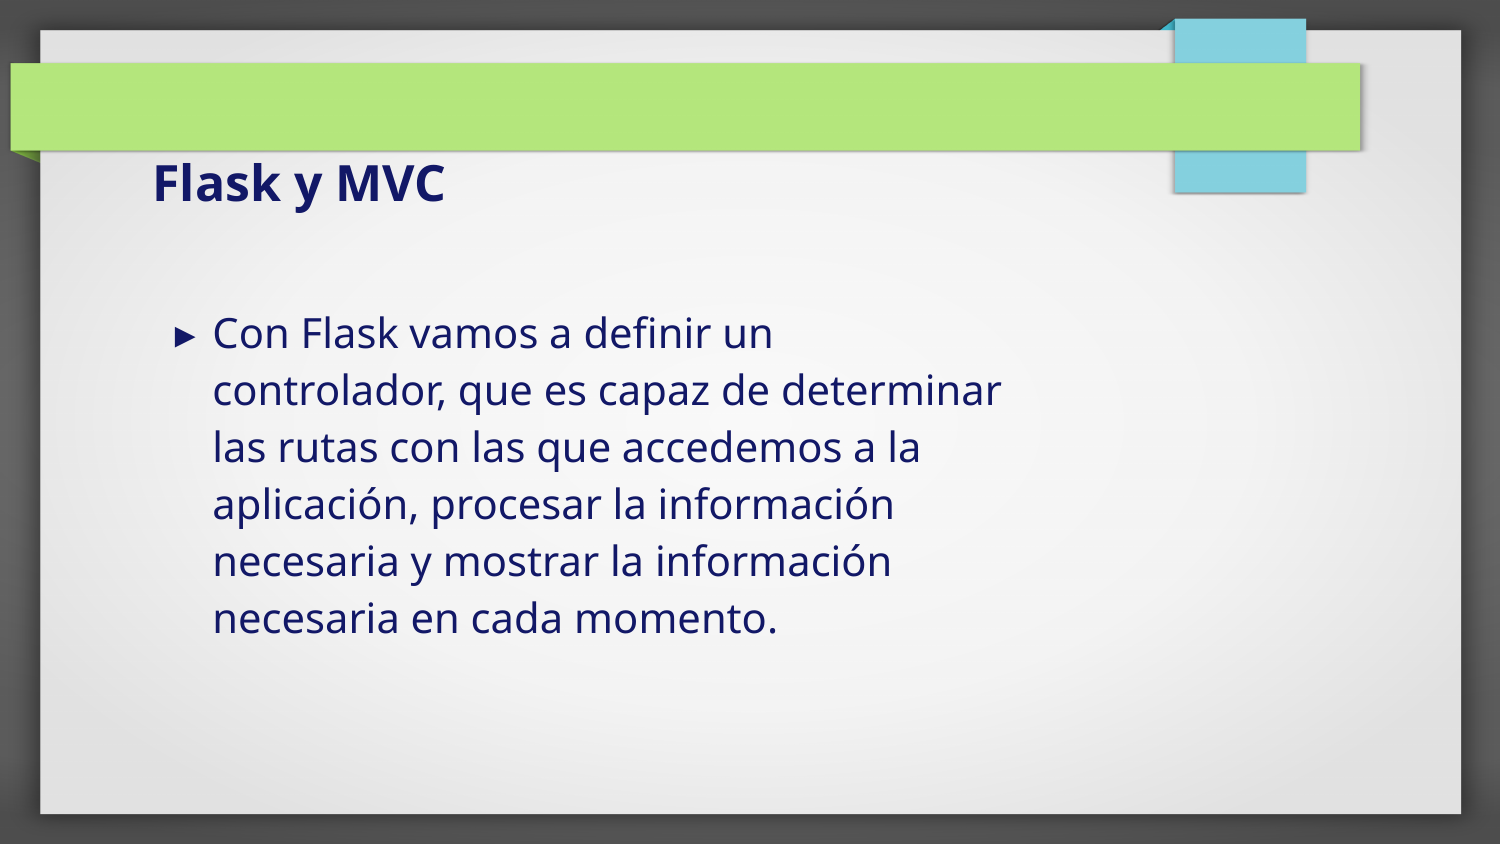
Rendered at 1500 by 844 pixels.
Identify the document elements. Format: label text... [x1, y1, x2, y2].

list Con Flask vamos a definir un controlador, que es capaz de determinar las rutas con las que accedemos a la aplicación, procesar la información necesaria y mostrar la información necesaria en cada momento. [137, 246, 1011, 684]
picture [0, 0, 1500, 844]
title Flask y MVC [137, 146, 1011, 227]
